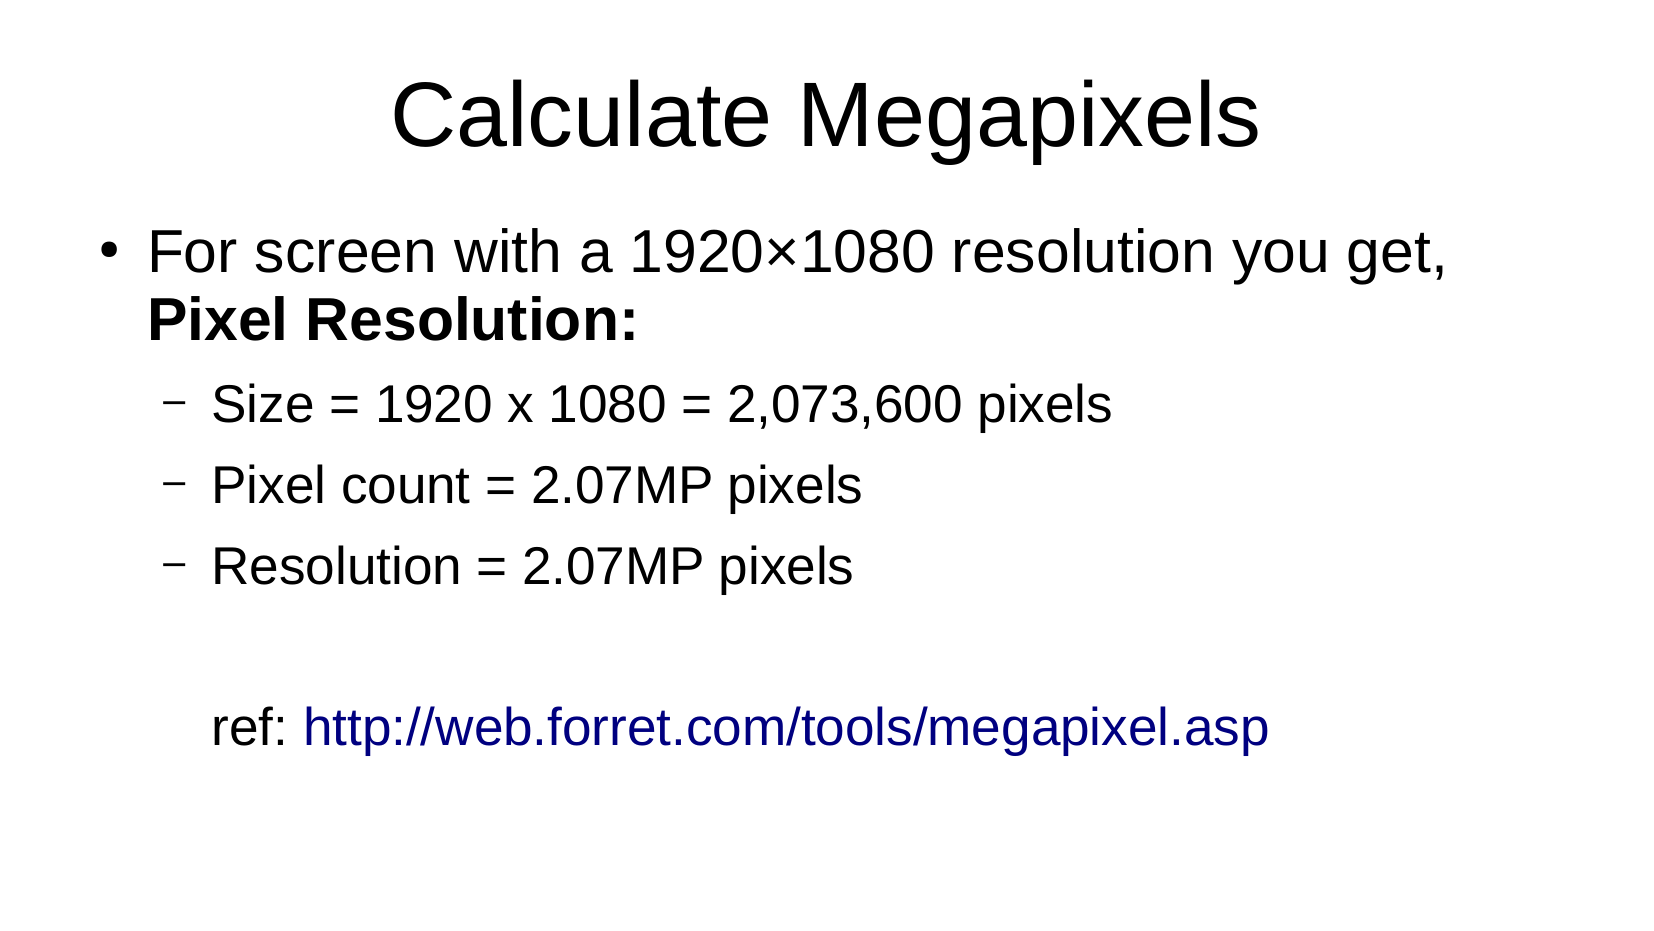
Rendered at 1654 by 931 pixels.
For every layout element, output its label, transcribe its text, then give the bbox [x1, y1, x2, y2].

list For screen with a 1920×1080 resolution you get, Pixel Resolution: Size = 1920 x 1080 = 2,073,600 pixels Pixel count = 2.07MP pixels Resolution = 2.07MP pixels ref: http://web.forret.com/tools/megapixel.asp [82, 217, 1571, 758]
title Calculate Megapixels [82, 37, 1571, 193]
